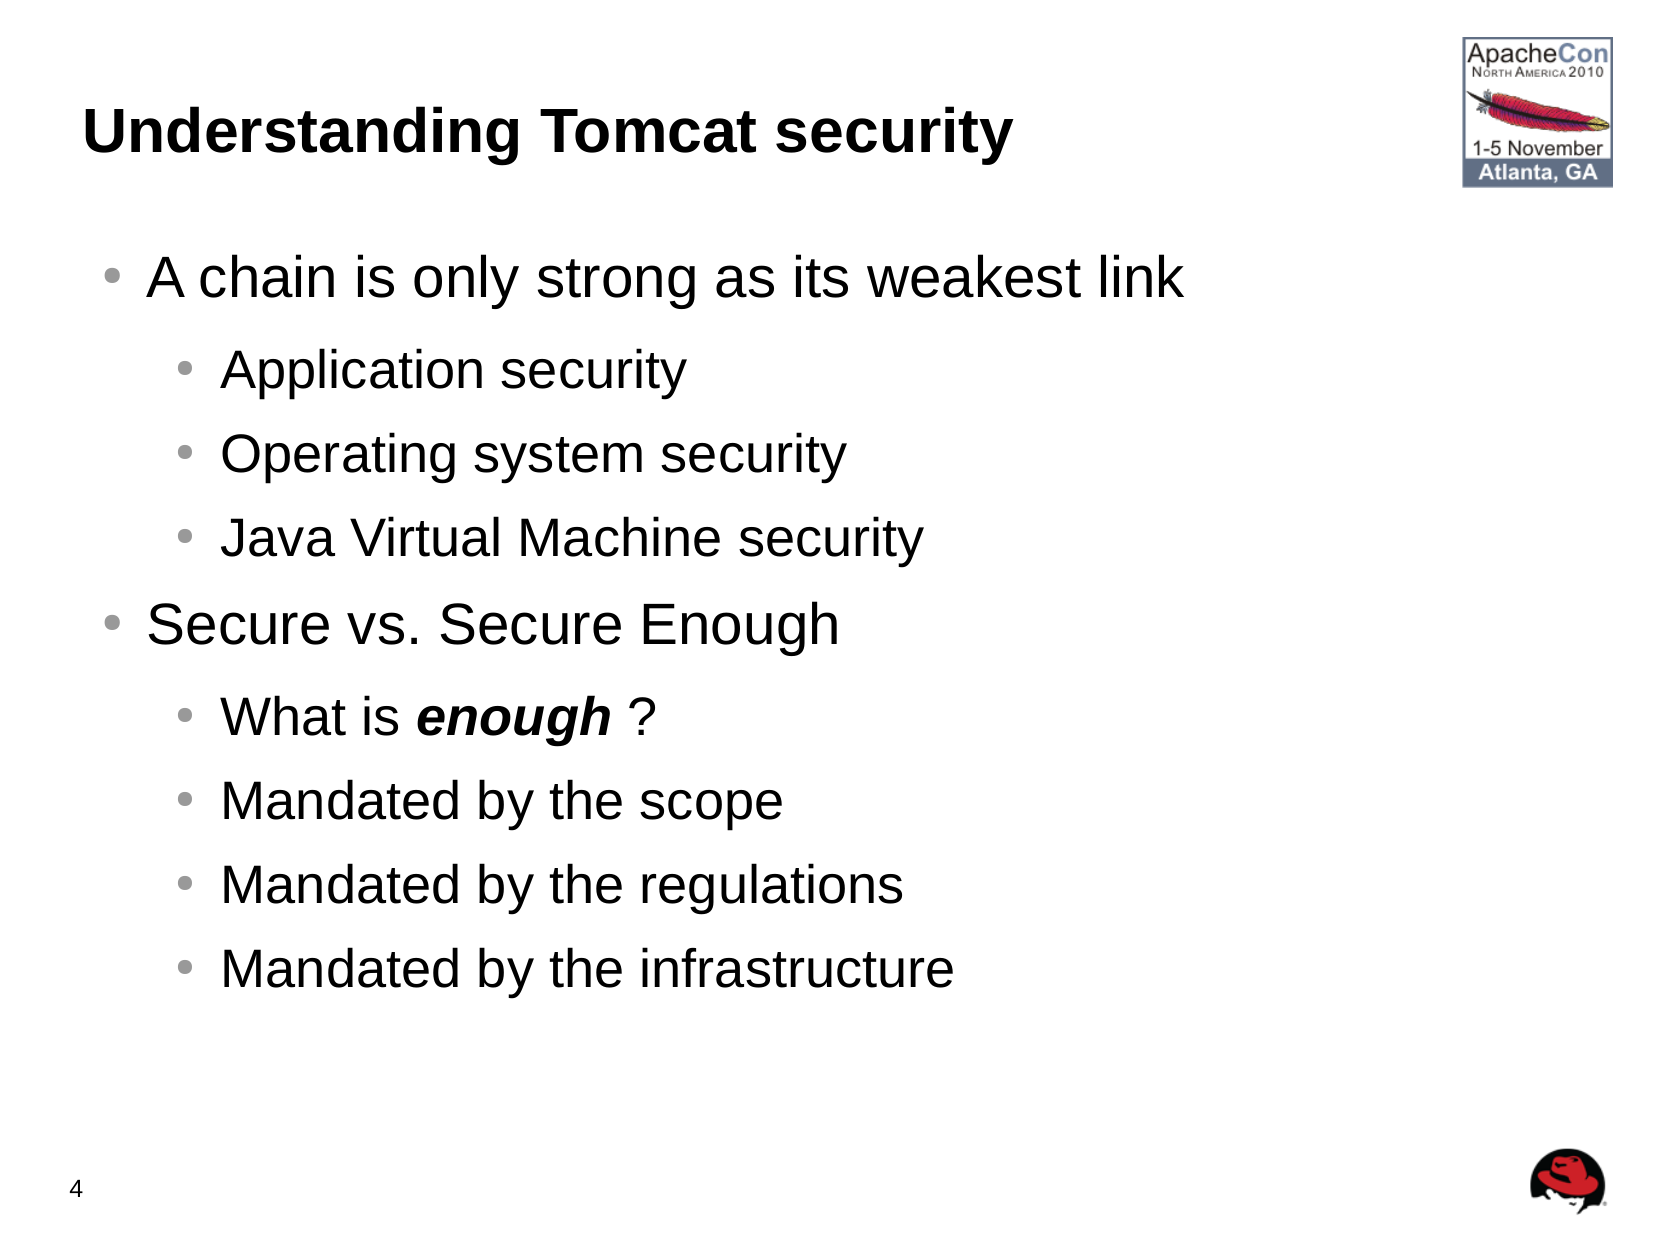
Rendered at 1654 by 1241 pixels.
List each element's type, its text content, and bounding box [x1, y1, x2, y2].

title Understanding Tomcat security [82, 45, 1571, 218]
picture [1529, 1146, 1613, 1224]
picture [1462, 37, 1613, 188]
list A chain is only strong as its weakest link Application security Operating system security Java Virtual Machine security Secure vs. Secure Enough What is enough ? Mandated by the scope Mandated by the regulations Mandated by the infrastructure [86, 244, 1576, 1024]
